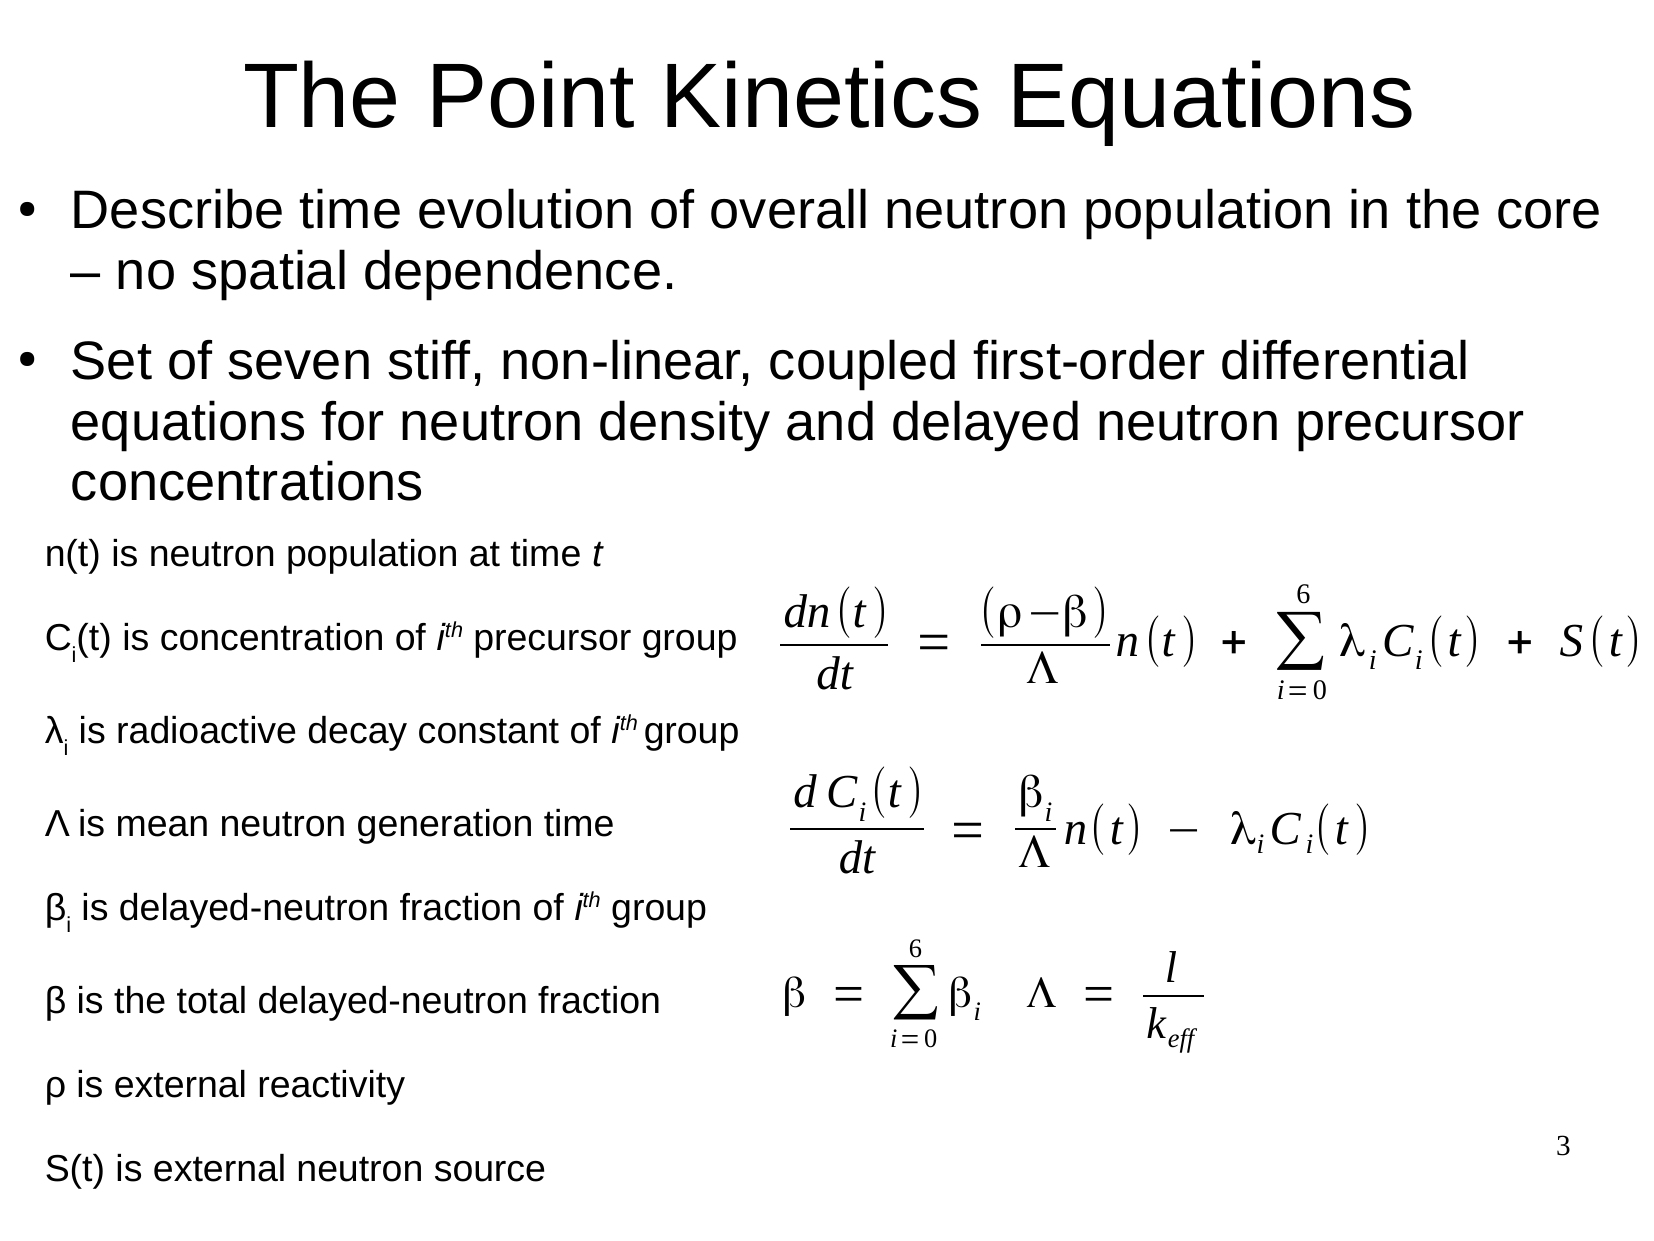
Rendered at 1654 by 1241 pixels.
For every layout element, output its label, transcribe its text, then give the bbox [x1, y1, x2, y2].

chart [776, 765, 1381, 886]
text_box n(t) is neutron population at time t Ci(t) is concentration of ith precursor group λi is radioactive decay constant of ith group Λ is mean neutron generation time βi is delayed-neutron fraction of ith group β is the total delayed-neutron fraction ρ is external reactivity S(t) is external neutron source [30, 525, 766, 1241]
title The Point Kinetics Equations [85, 0, 1575, 180]
chart [773, 932, 1216, 1055]
chart [767, 577, 1654, 706]
list Describe time evolution of overall neutron population in the core – no spatial dependence. Set of seven stiff, non-linear, coupled first-order differential equations for neutron density and delayed neutron precursor concentrations [0, 180, 1636, 516]
